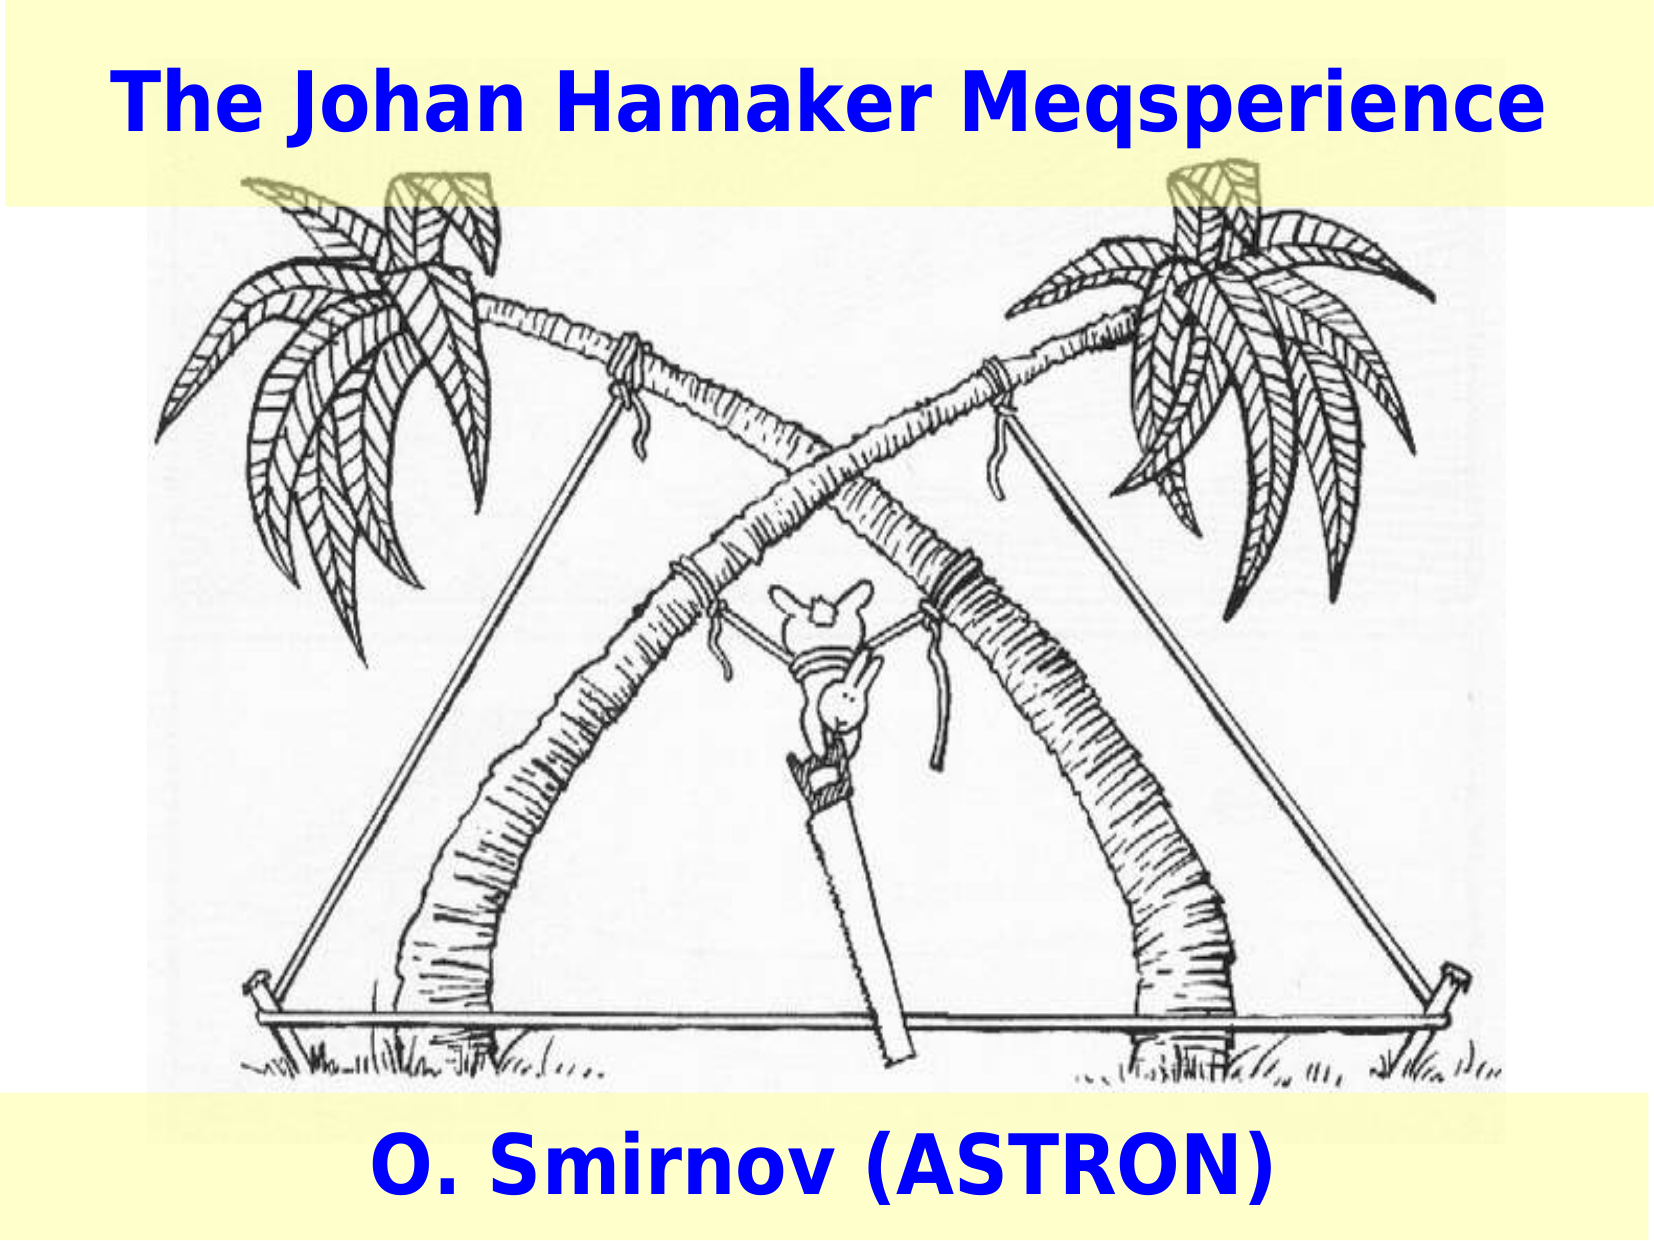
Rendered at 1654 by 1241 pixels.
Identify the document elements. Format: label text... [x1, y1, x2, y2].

picture [147, 207, 1506, 1092]
title The Johan Hamaker Meqsperience [5, 0, 1654, 207]
title O. Smirnov (ASTRON) [0, 1092, 1649, 1241]
